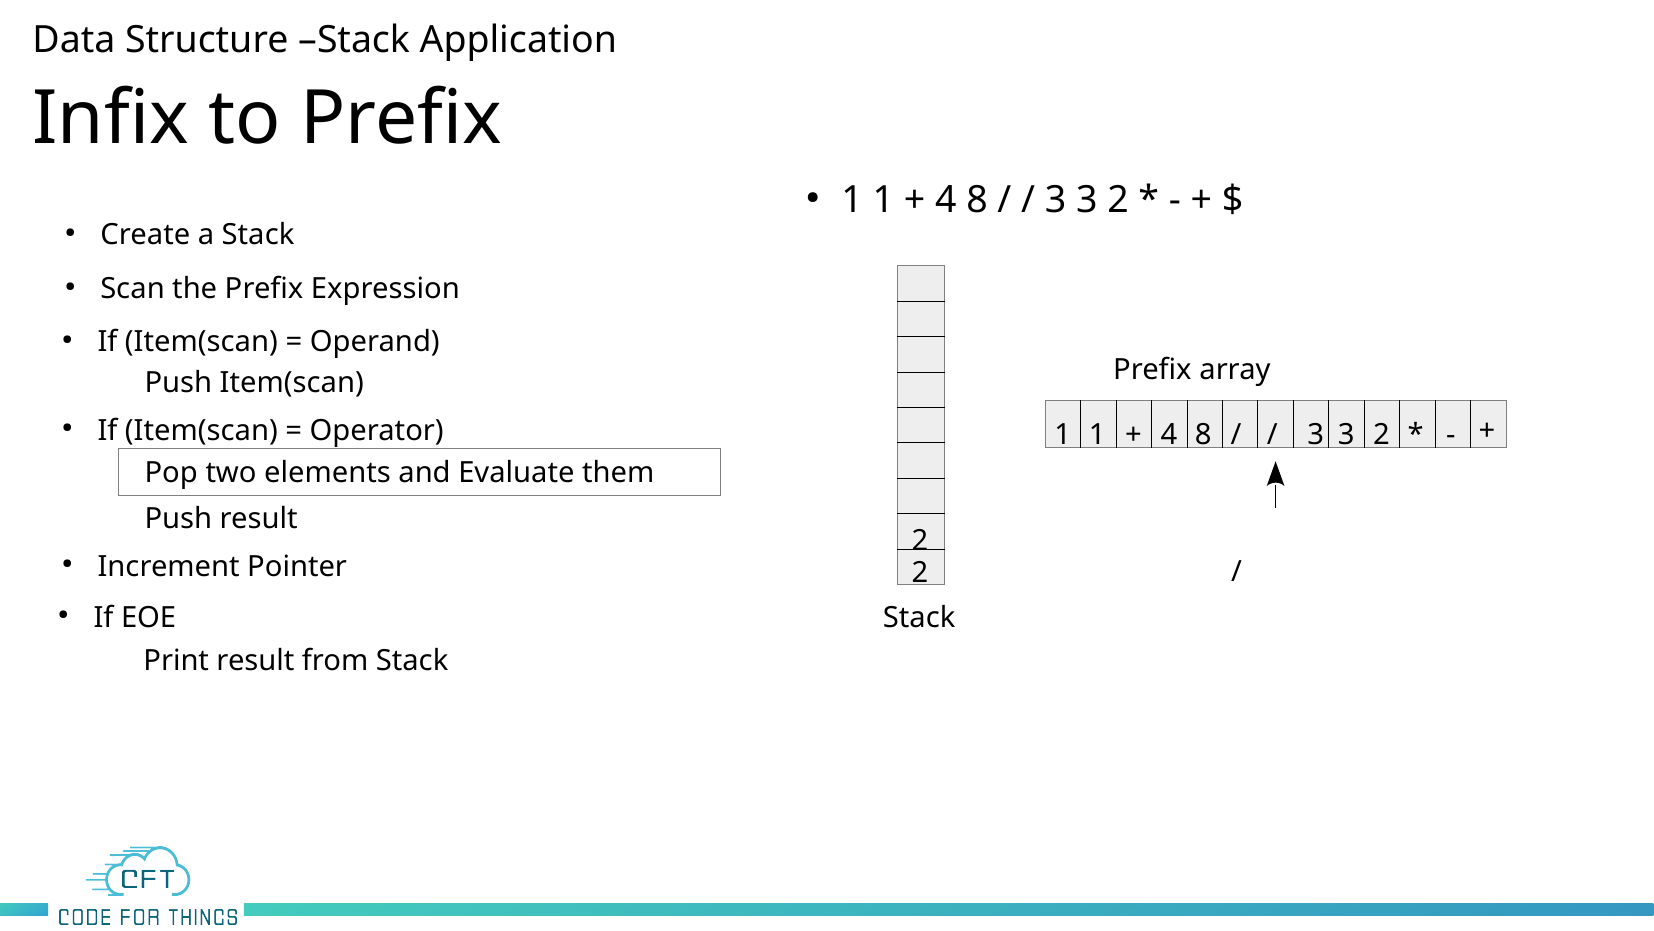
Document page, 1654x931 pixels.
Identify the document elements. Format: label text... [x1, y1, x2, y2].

title Data Structure –Stack Application Infix to Prefix [32, 12, 1536, 166]
text_box [1081, 400, 1116, 406]
text_box [897, 443, 945, 478]
text_box Print result from Stack [93, 631, 615, 691]
text_box [897, 337, 945, 372]
text_box 2 [1372, 406, 1407, 456]
text_box [897, 302, 945, 336]
text_box [1152, 400, 1187, 406]
text_box / [1252, 406, 1292, 456]
text_box [1223, 400, 1257, 406]
text_box [1045, 400, 1080, 406]
text_box [897, 265, 945, 301]
text_box If (Item(scan) = Operand) [47, 312, 491, 373]
text_box 1 [1039, 406, 1074, 456]
text_box / [1229, 406, 1252, 456]
text_box * [1392, 405, 1431, 456]
text_box 3 [1341, 406, 1372, 456]
text_box 1 1 + 4 8 / / 3 3 2 * - + $ [791, 165, 1377, 225]
text_box Pop two elements and Evaluate them [94, 443, 709, 502]
text_box 8 [1180, 406, 1229, 456]
text_box Increment Pointer [47, 537, 621, 597]
text_box Stack [868, 588, 979, 638]
text_box [1188, 400, 1222, 406]
text_box 3 [1292, 406, 1341, 456]
text_box + [1463, 401, 1518, 451]
text_box Push Item(scan) [94, 373, 426, 401]
text_box [709, 448, 721, 496]
text_box / [1216, 543, 1257, 593]
text_box [897, 408, 945, 442]
text_box [1400, 400, 1435, 405]
text_box 1 [1074, 406, 1123, 456]
text_box Push result [94, 490, 426, 550]
text_box If (Item(scan) = Operator) [47, 401, 496, 461]
text_box Scan the Prefix Expression [50, 259, 537, 319]
text_box [897, 479, 945, 512]
text_box [1329, 400, 1364, 406]
text_box [1365, 400, 1399, 406]
text_box 2 [896, 512, 945, 543]
text_box [1294, 400, 1328, 406]
text_box - [1431, 405, 1472, 456]
text_box [1117, 400, 1151, 406]
picture [59, 846, 237, 925]
text_box Prefix array [1098, 340, 1312, 391]
text_box + [1123, 406, 1145, 456]
text_box [1258, 400, 1293, 406]
text_box [1436, 400, 1470, 405]
text_box 2 [896, 543, 946, 593]
text_box 4 [1145, 406, 1180, 456]
text_box [897, 373, 945, 407]
text_box Create a Stack [50, 206, 355, 266]
text_box If EOE [43, 588, 375, 638]
